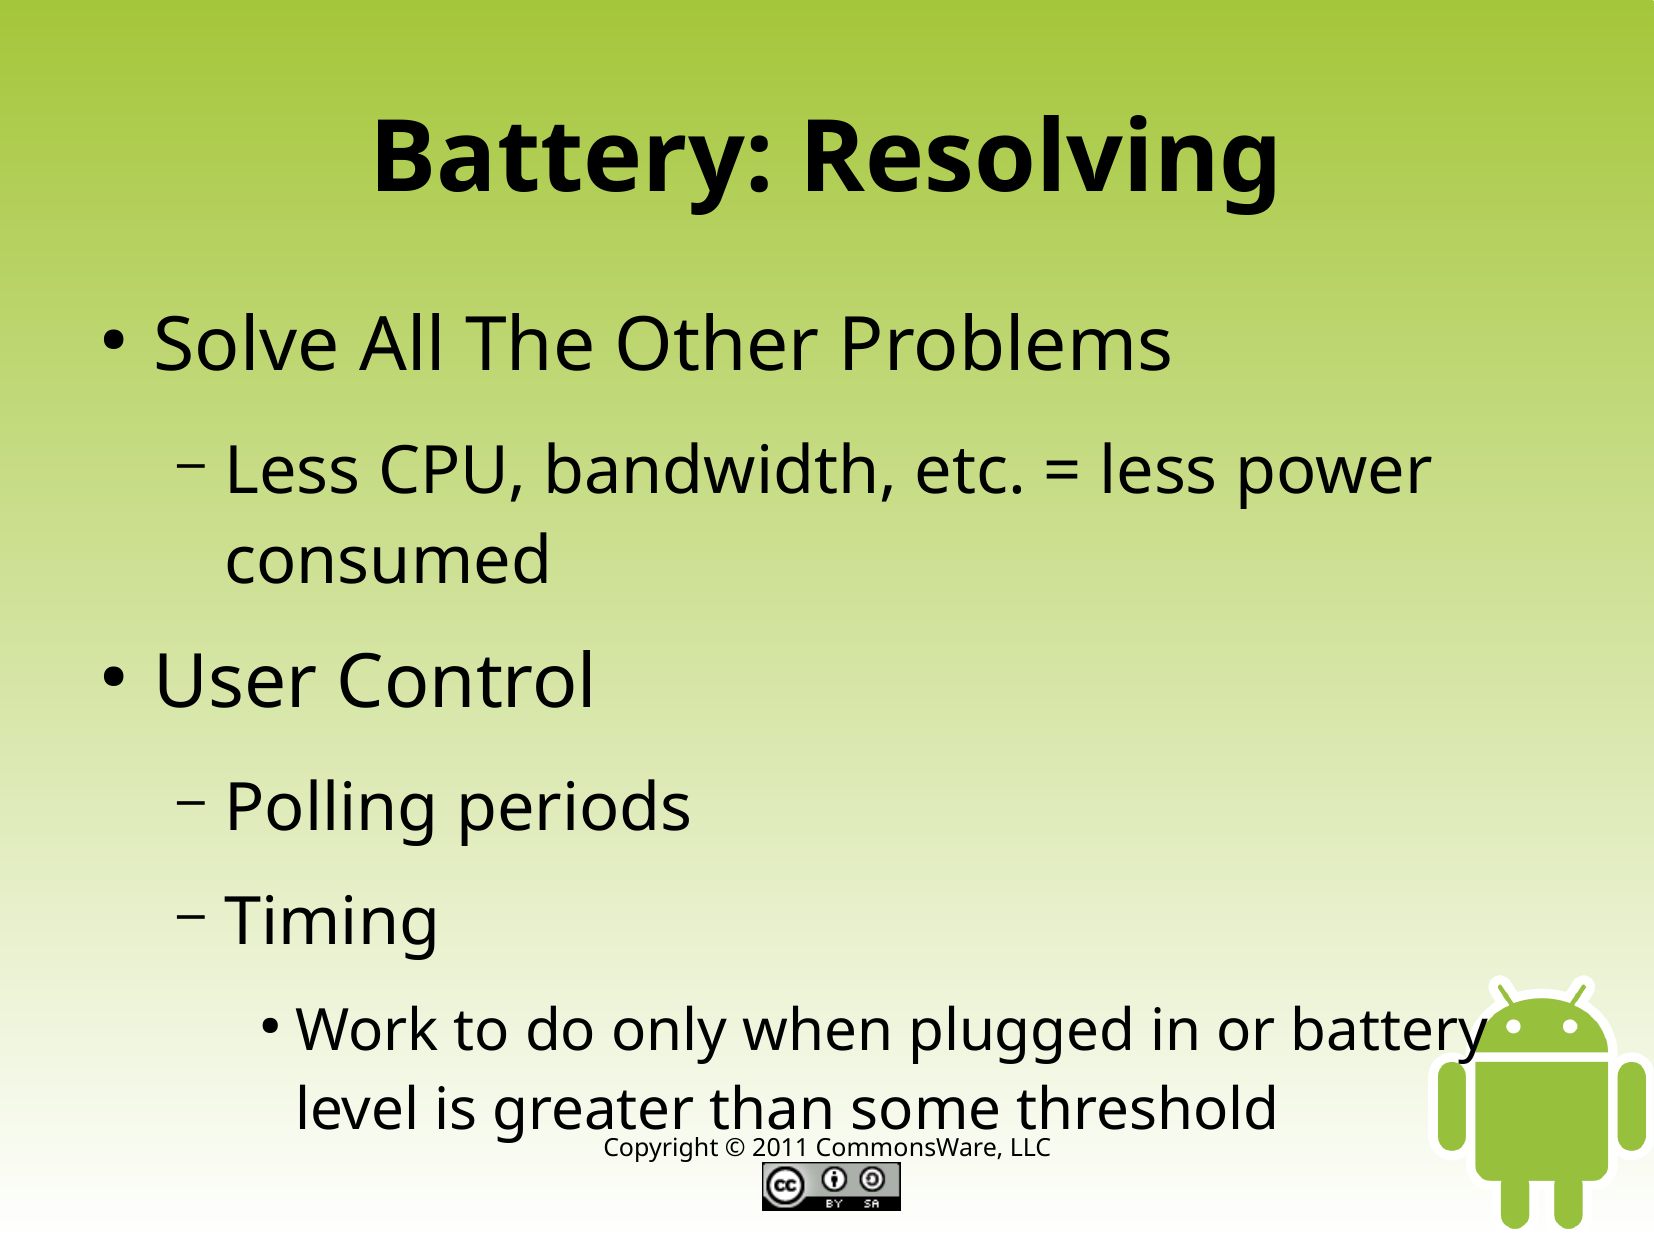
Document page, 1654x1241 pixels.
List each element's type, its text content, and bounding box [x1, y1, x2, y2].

picture [762, 1162, 901, 1211]
picture [1428, 975, 1654, 1238]
title Battery: Resolving [82, 49, 1571, 257]
list Solve All The Other Problems Less CPU, bandwidth, etc. = less power consumed User Control Polling periods Timing Work to do only when plugged in or battery level is greater than some threshold [82, 290, 1571, 1109]
